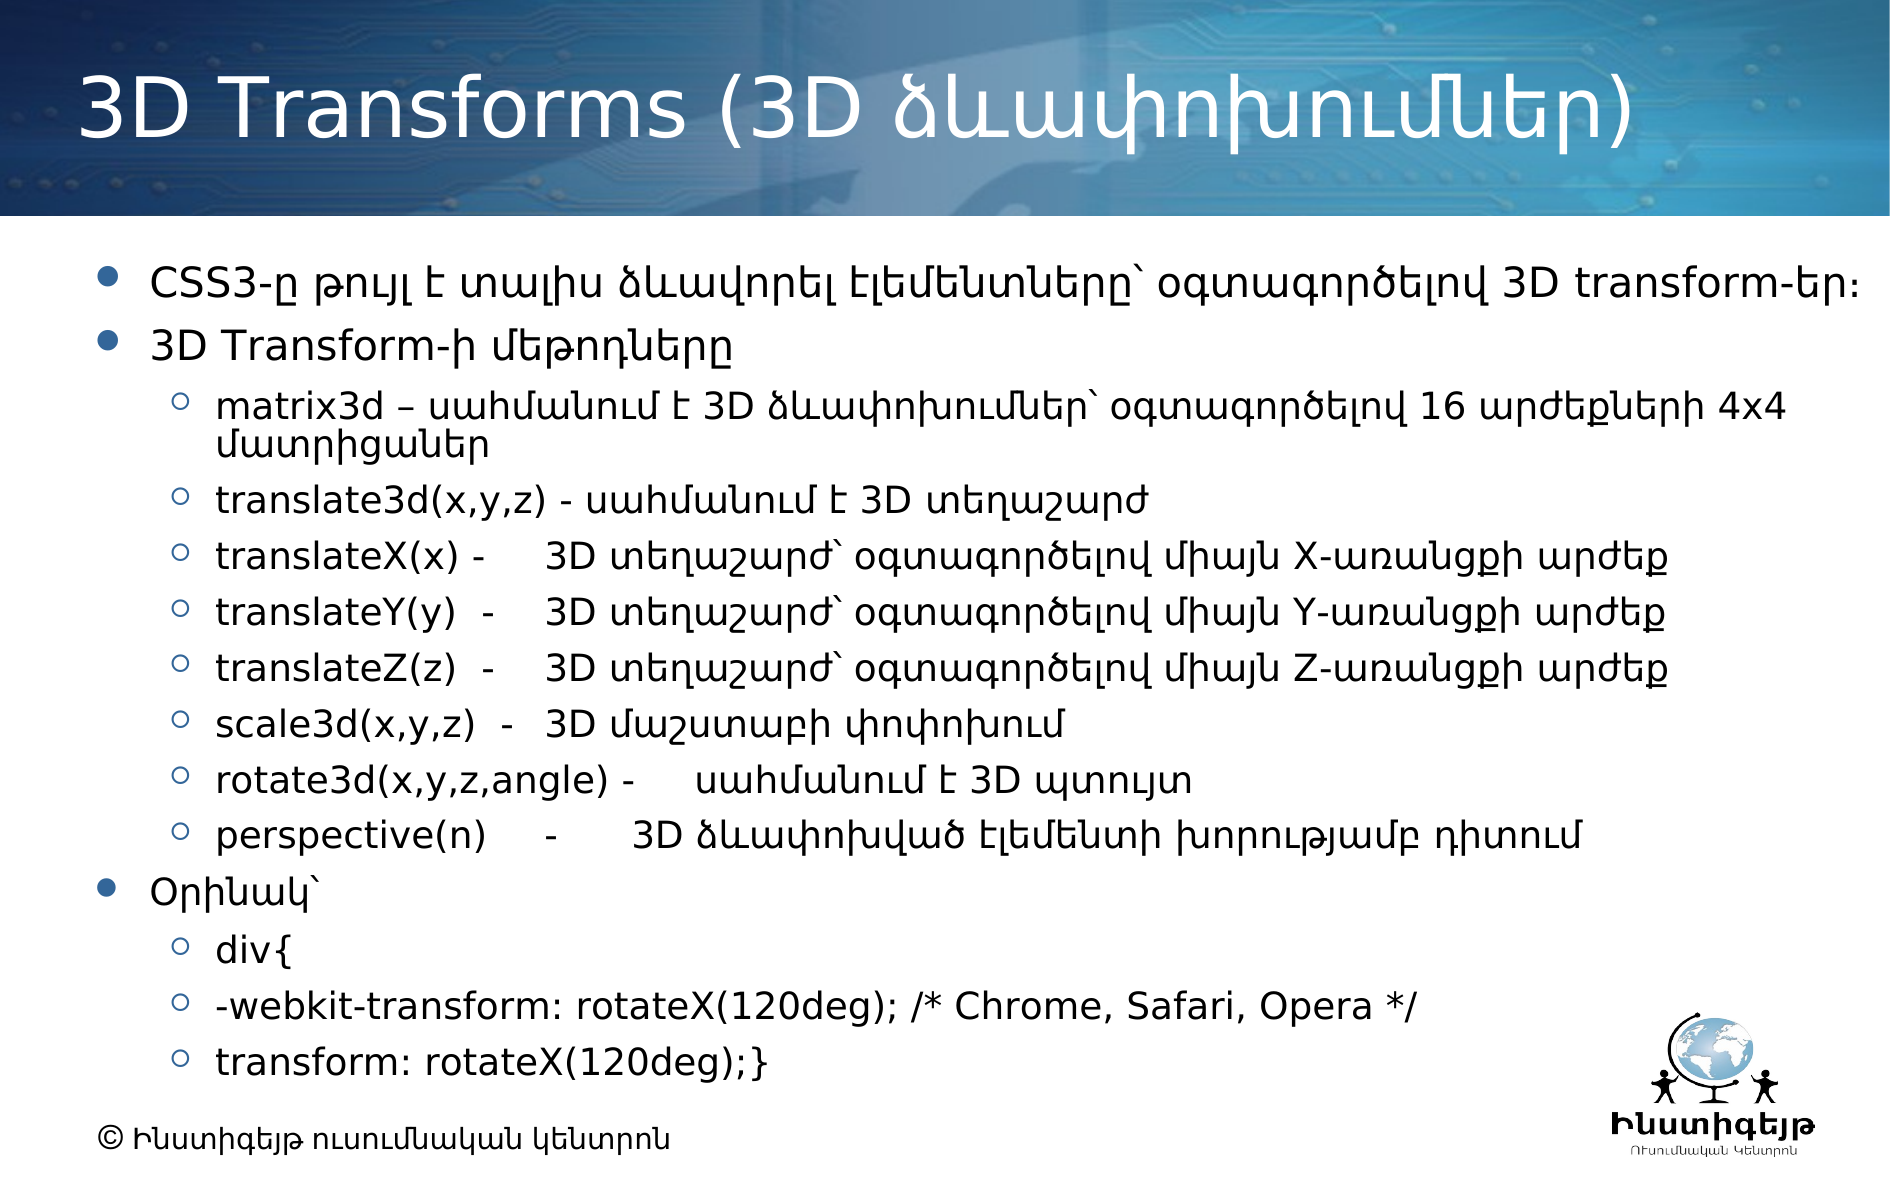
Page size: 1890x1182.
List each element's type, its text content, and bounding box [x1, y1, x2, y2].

picture [1612, 1093, 1815, 1157]
list CSS3-ը թույլ է տալիս ձևավորել էլեմենտները՝ օգտագործելով 3D transform-եր։ 3D Transform-ի մեթոդները matrix3d – սահմանում է 3D ձևափոխումներ՝ օգտագործելով 16 արժեքների 4x4 մատրիցաներ translate3d(x,y,z) - սահմանում է 3D տեղաշարժ translateX(x) - 3D տեղաշարժ՝ օգտագործելով միայն X-առանցքի արժեք translateY(y) - 3D տեղաշարժ՝ օգտագործելով միայն Y-առանցքի արժեք translateZ(z) - 3D տեղաշարժ՝ օգտագործելով միայն Z-առանցքի արժեք scale3d(x,y,z) - 3D մաշստաբի փոփոխում rotate3d(x,y,z,angle) - սահմանում է 3D պտույտ perspective(n) - 3D ձևափոխված էլեմենտի խորությամբ դիտում Օրինակ՝ div{ -webkit-transform: rotateX(120deg); /* Chrome, Safari, Opera */ transform: rotateX(120deg);} [94, 262, 1877, 296]
picture [0, 0, 1890, 216]
